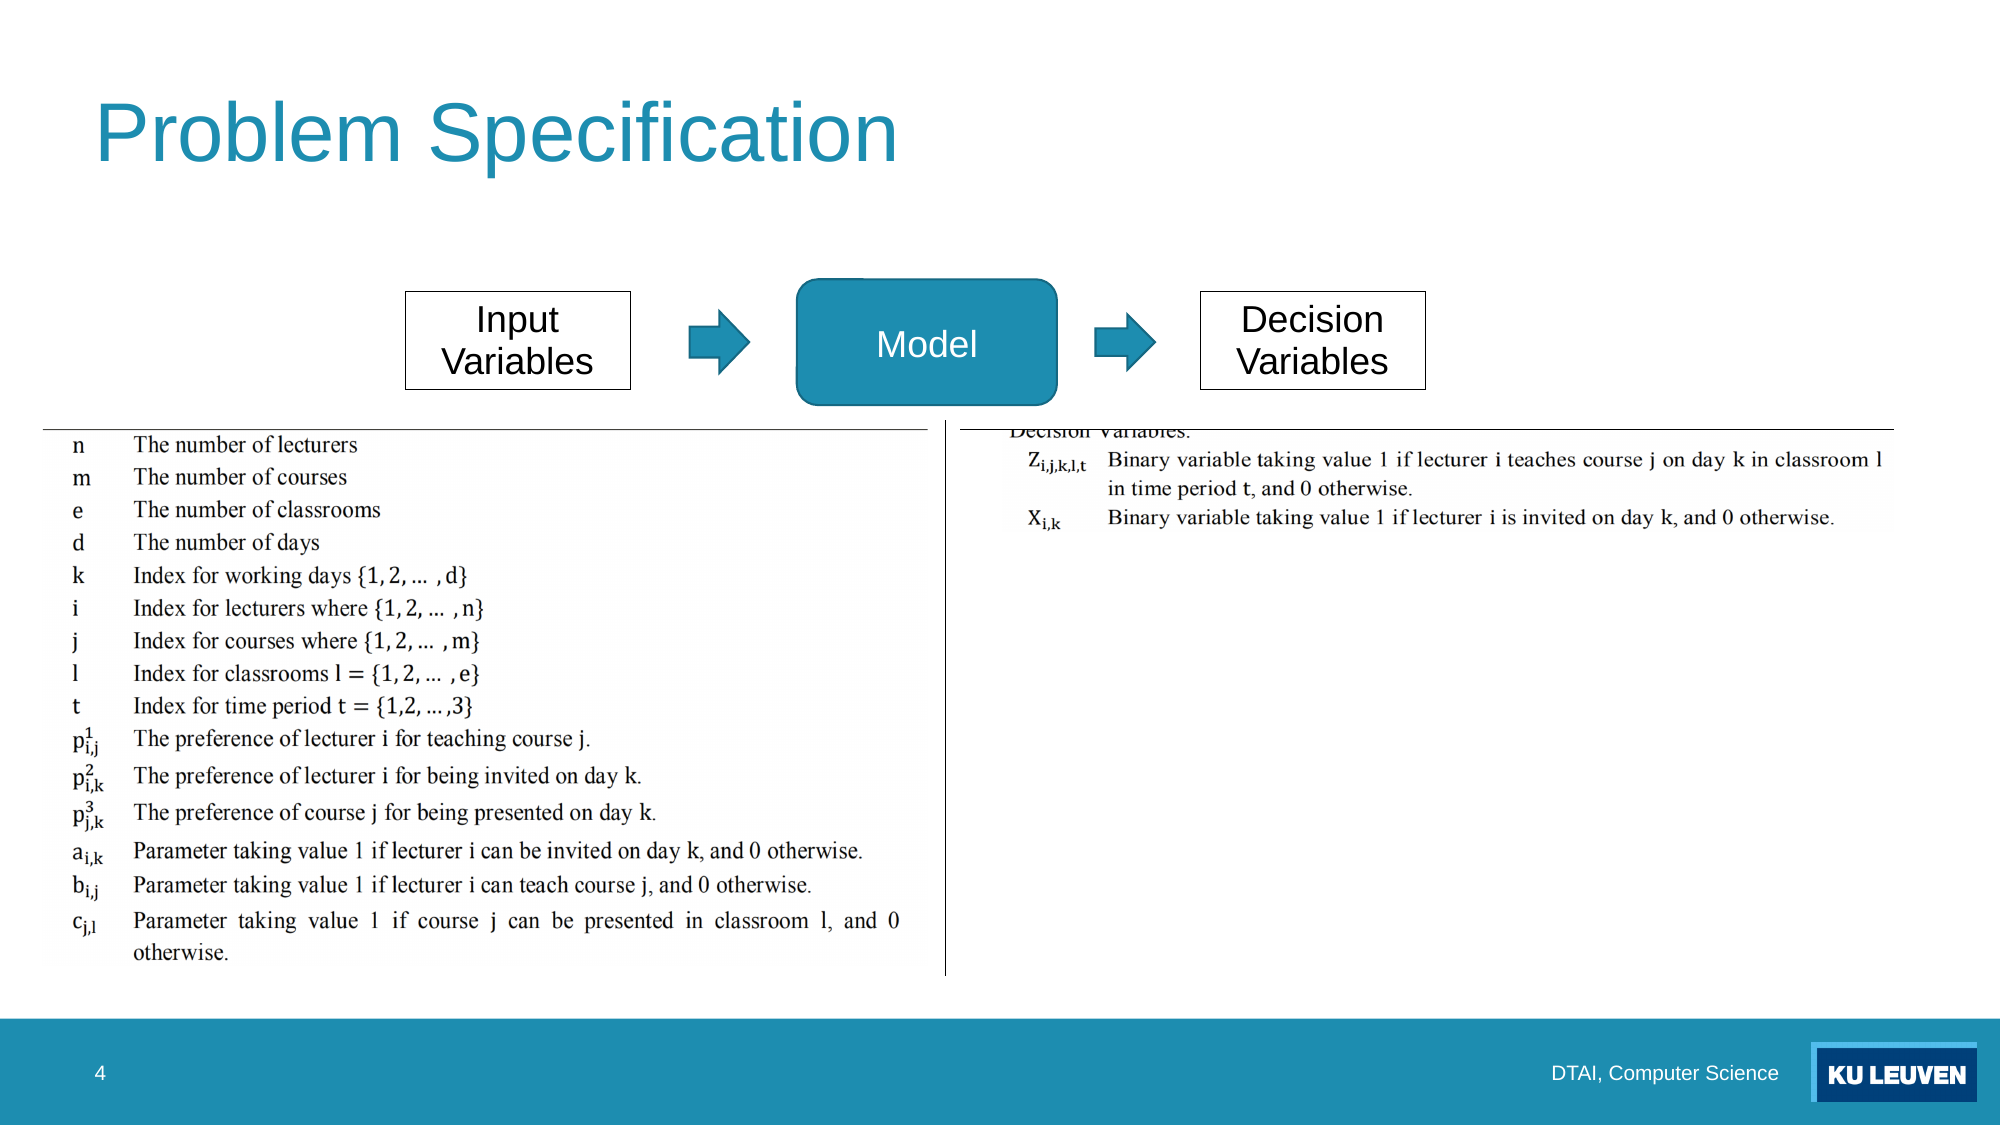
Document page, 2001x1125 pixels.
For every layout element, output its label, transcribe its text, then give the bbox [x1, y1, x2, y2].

text_box Model [796, 279, 1057, 406]
title Problem Specification [94, 33, 1906, 223]
text_box [1095, 314, 1156, 370]
text_box Input Variables [405, 341, 631, 390]
text_box [405, 270, 646, 341]
picture [1811, 1042, 1977, 1102]
text_box [689, 311, 750, 373]
picture [42, 429, 928, 967]
picture [1002, 430, 1894, 532]
text_box Decision Variables [1200, 291, 1426, 390]
footer DTAI, Computer Science [989, 1018, 1809, 1125]
slide_number <number> [94, 1018, 201, 1125]
